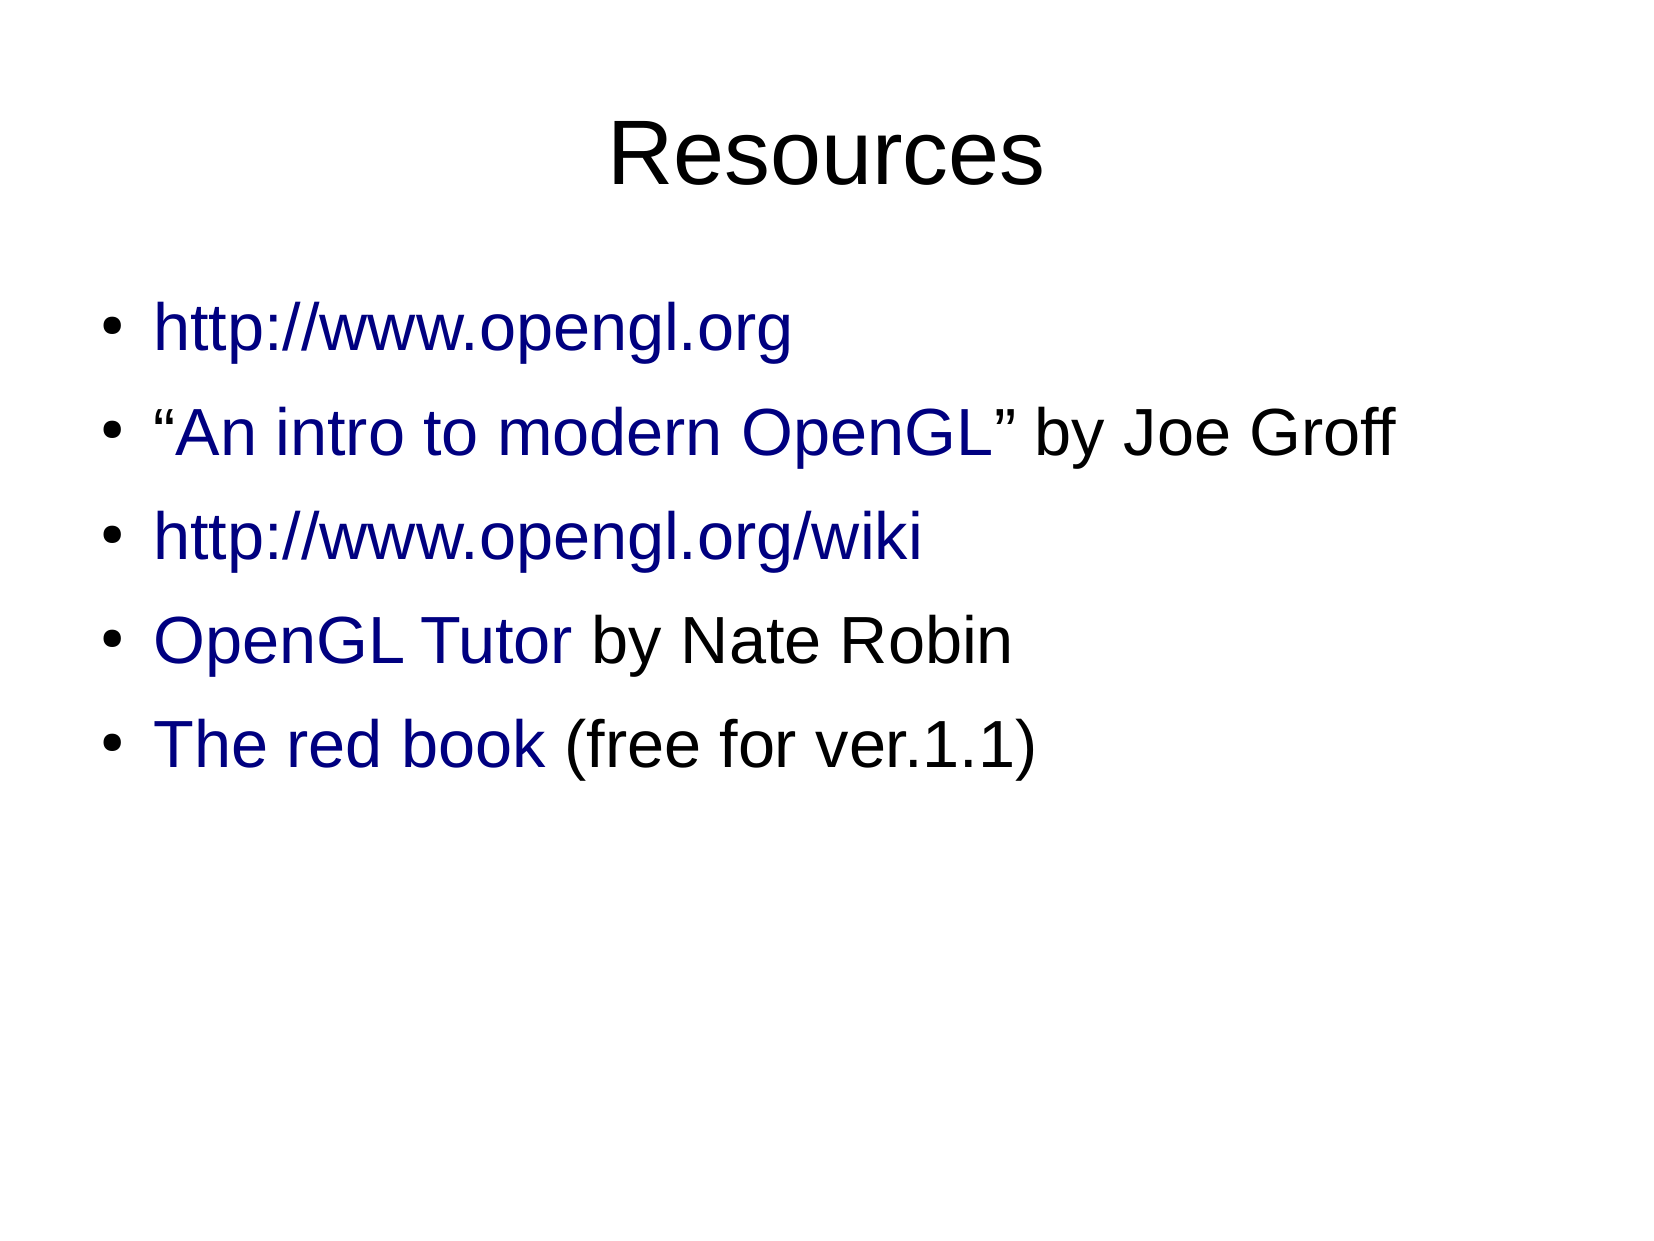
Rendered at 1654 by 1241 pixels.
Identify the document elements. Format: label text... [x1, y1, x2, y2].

title Resources [82, 56, 1571, 250]
list http://www.opengl.org “An intro to modern OpenGL” by Joe Groff http://www.opengl.org/wiki OpenGL Tutor by Nate Robin The red book (free for ver.1.1) [82, 290, 1571, 1109]
